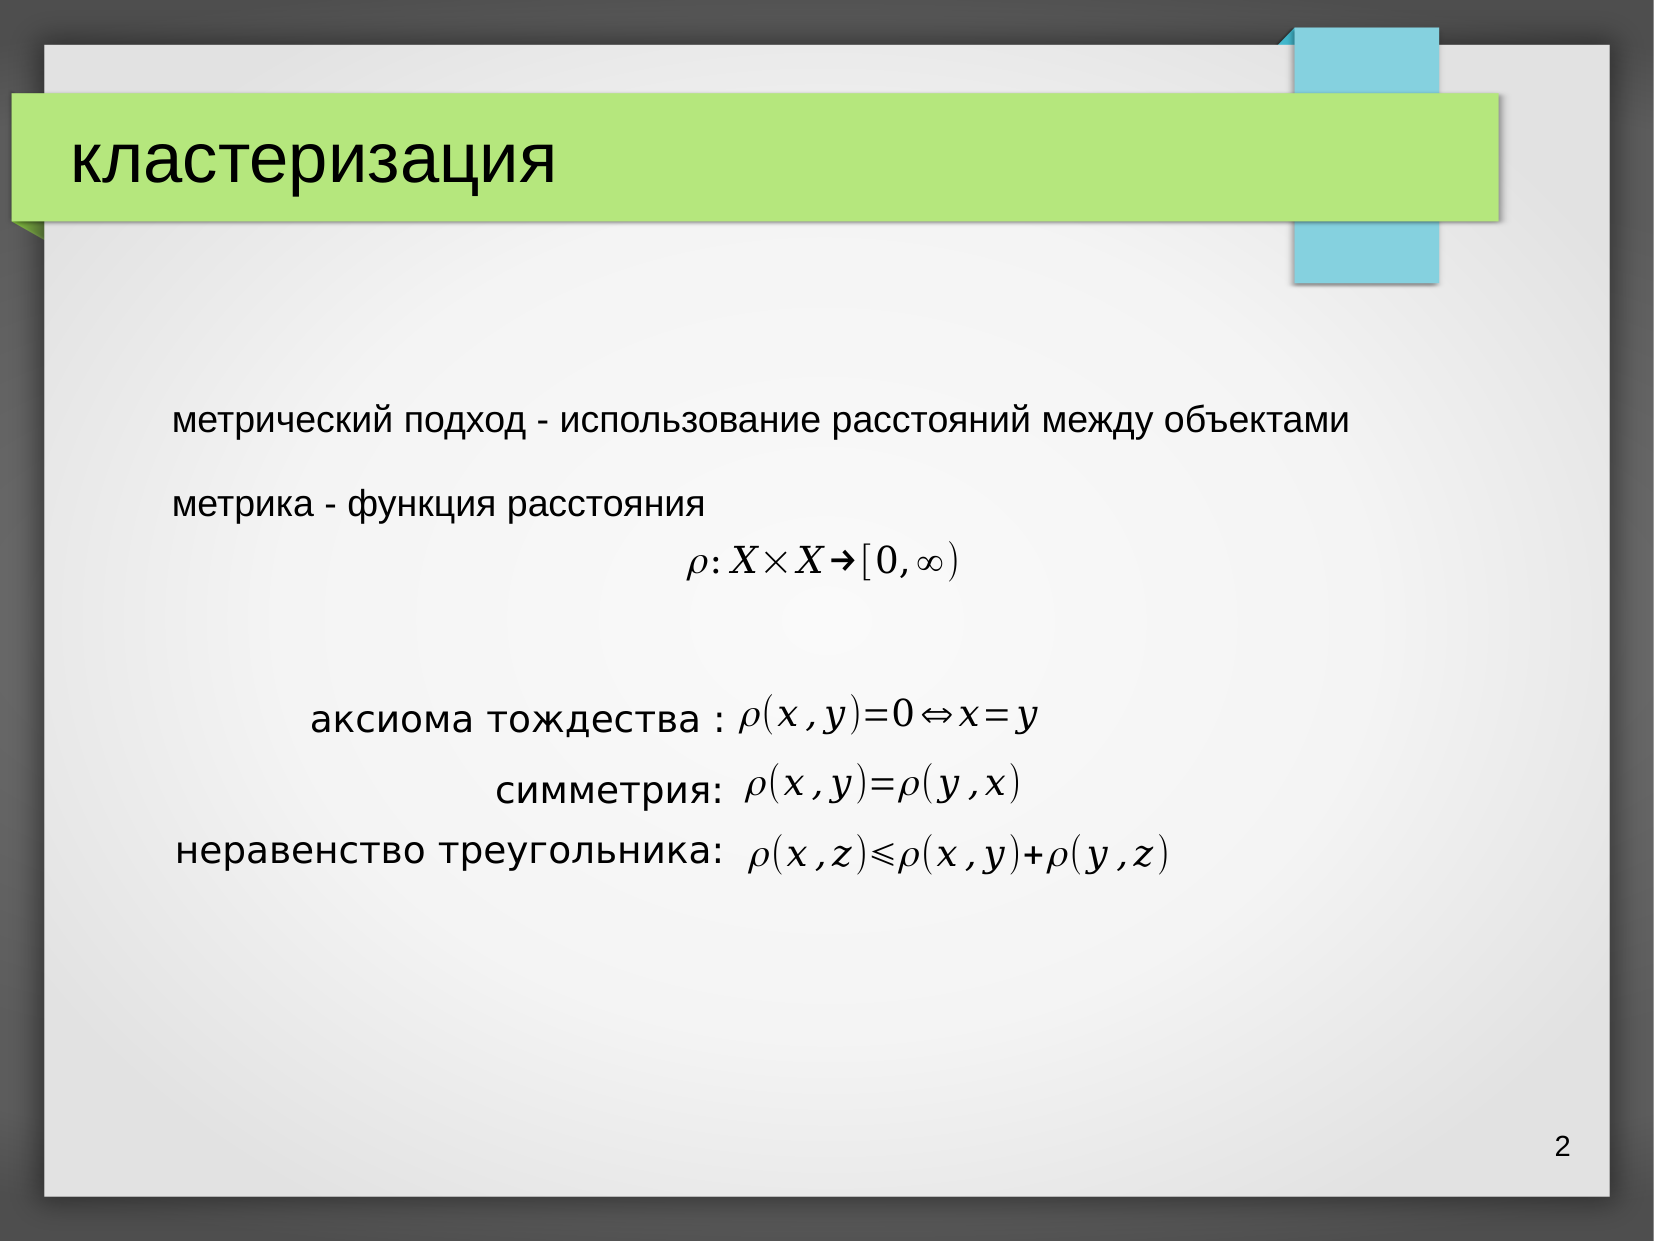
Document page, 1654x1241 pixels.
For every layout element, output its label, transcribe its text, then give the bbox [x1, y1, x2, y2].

chart [679, 538, 966, 585]
chart [763, 832, 1176, 879]
chart [751, 760, 1028, 807]
picture [0, 0, 1654, 1241]
chart [752, 691, 1046, 738]
text_box аксиома тождества : [295, 690, 752, 750]
title кластеризация [70, 118, 1205, 199]
text_box симметрия: [480, 760, 751, 820]
text_box неравенство треугольника: [148, 821, 763, 892]
subtitle метрический подход - использование расстояний между объектами метрика - функция расстояния [171, 397, 1377, 524]
